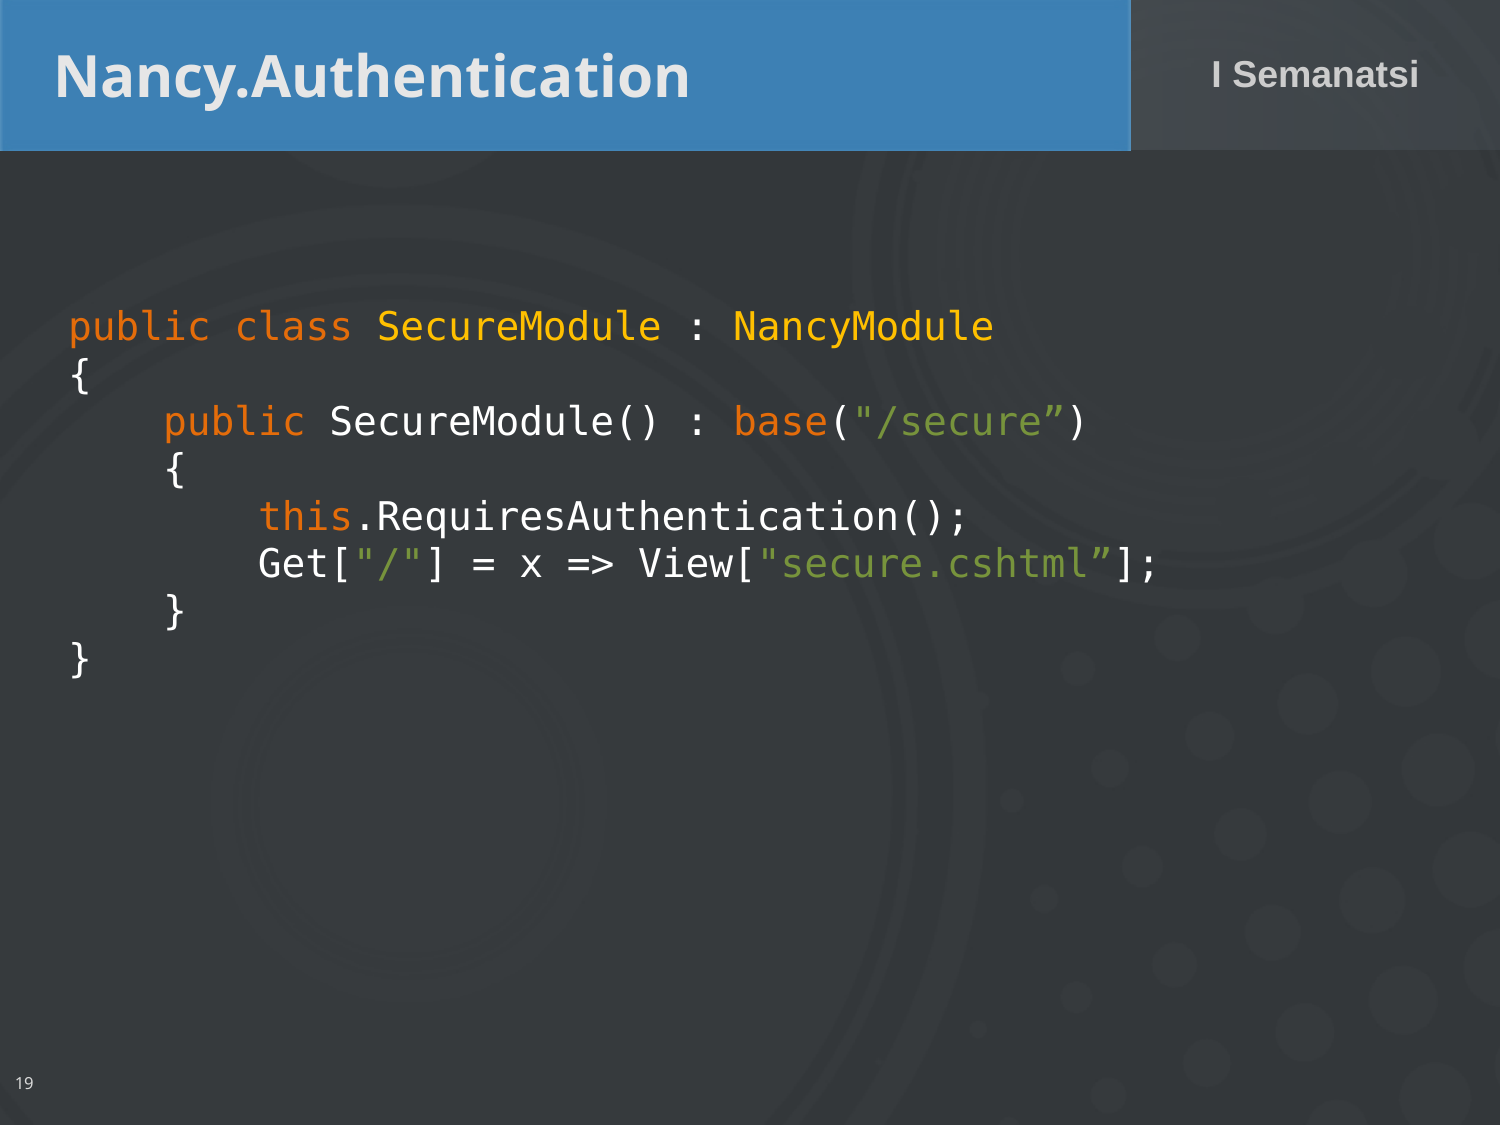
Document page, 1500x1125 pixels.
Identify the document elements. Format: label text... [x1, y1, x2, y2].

list public class SecureModule : NancyModule { public SecureModule() : base("/secure”) { this.RequiresAuthentication(); Get["/"] = x => View["secure.cshtml”]; } } [53, 196, 1447, 1016]
title Nancy.Authentication [53, 0, 1128, 149]
picture [0, 0, 1500, 1125]
